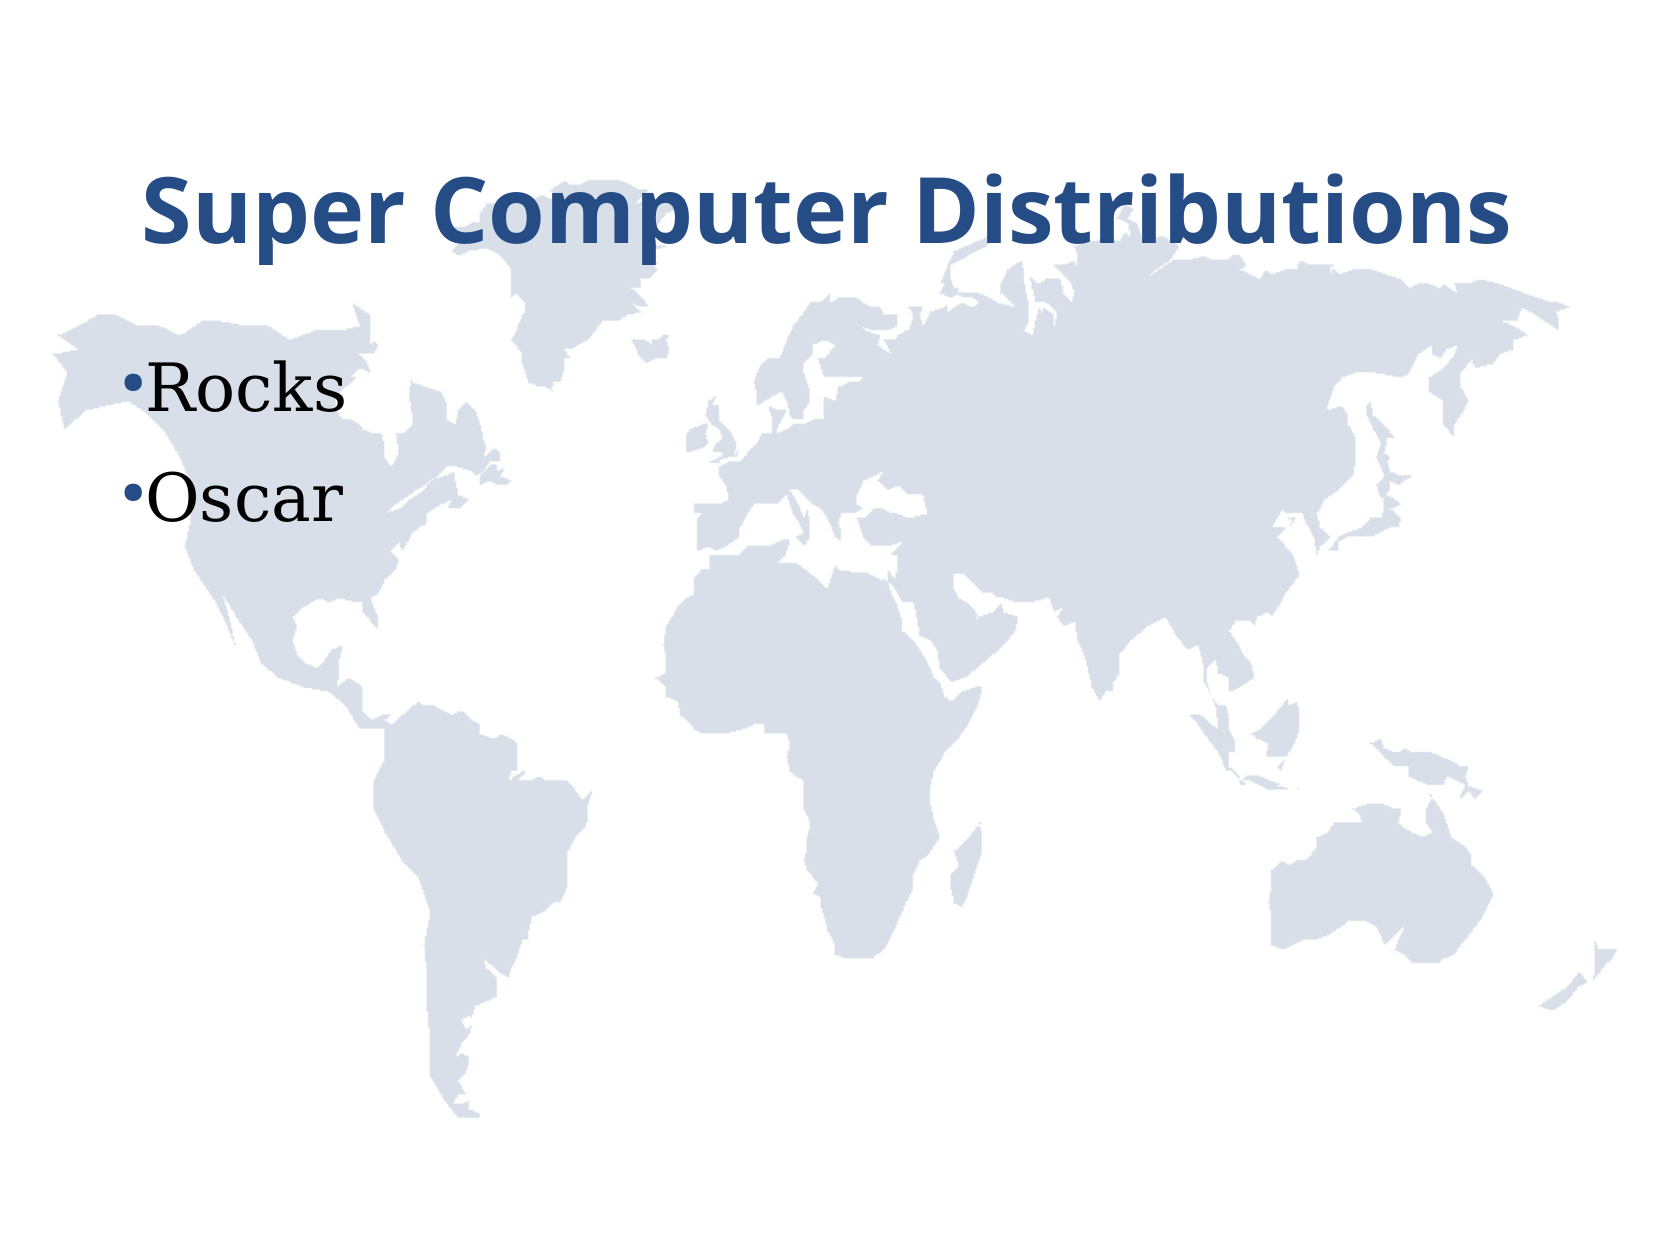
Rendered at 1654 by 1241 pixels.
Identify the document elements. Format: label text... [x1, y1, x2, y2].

list Rocks Oscar [121, 344, 1534, 1127]
title Super Computer Distributions [121, 102, 1534, 310]
